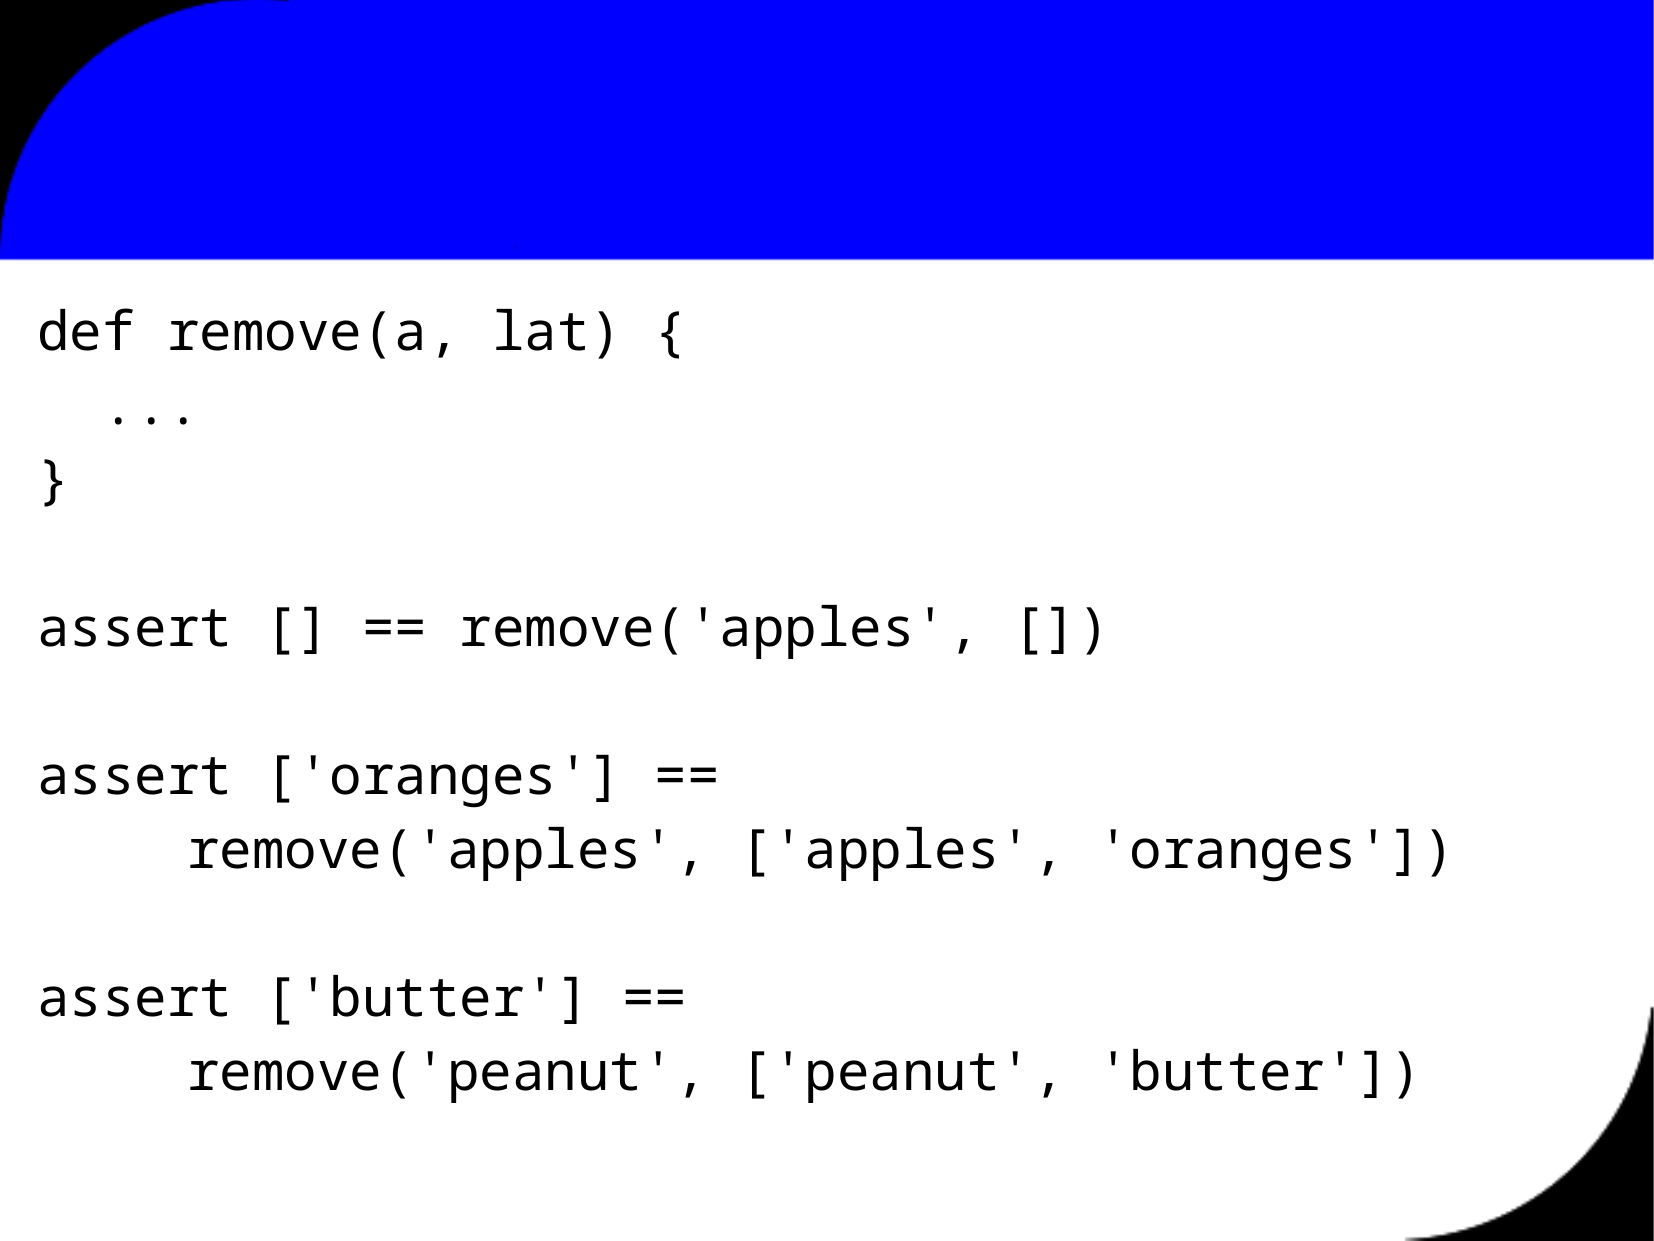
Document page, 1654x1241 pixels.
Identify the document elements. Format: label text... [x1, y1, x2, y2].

subtitle def remove(a, lat) { ... } assert [] == remove('apples', []) assert ['oranges'] == remove('apples', ['apples', 'oranges']) assert ['butter'] == remove('peanut', ['peanut', 'butter']) [37, 297, 1613, 1102]
picture [0, 0, 1654, 1241]
